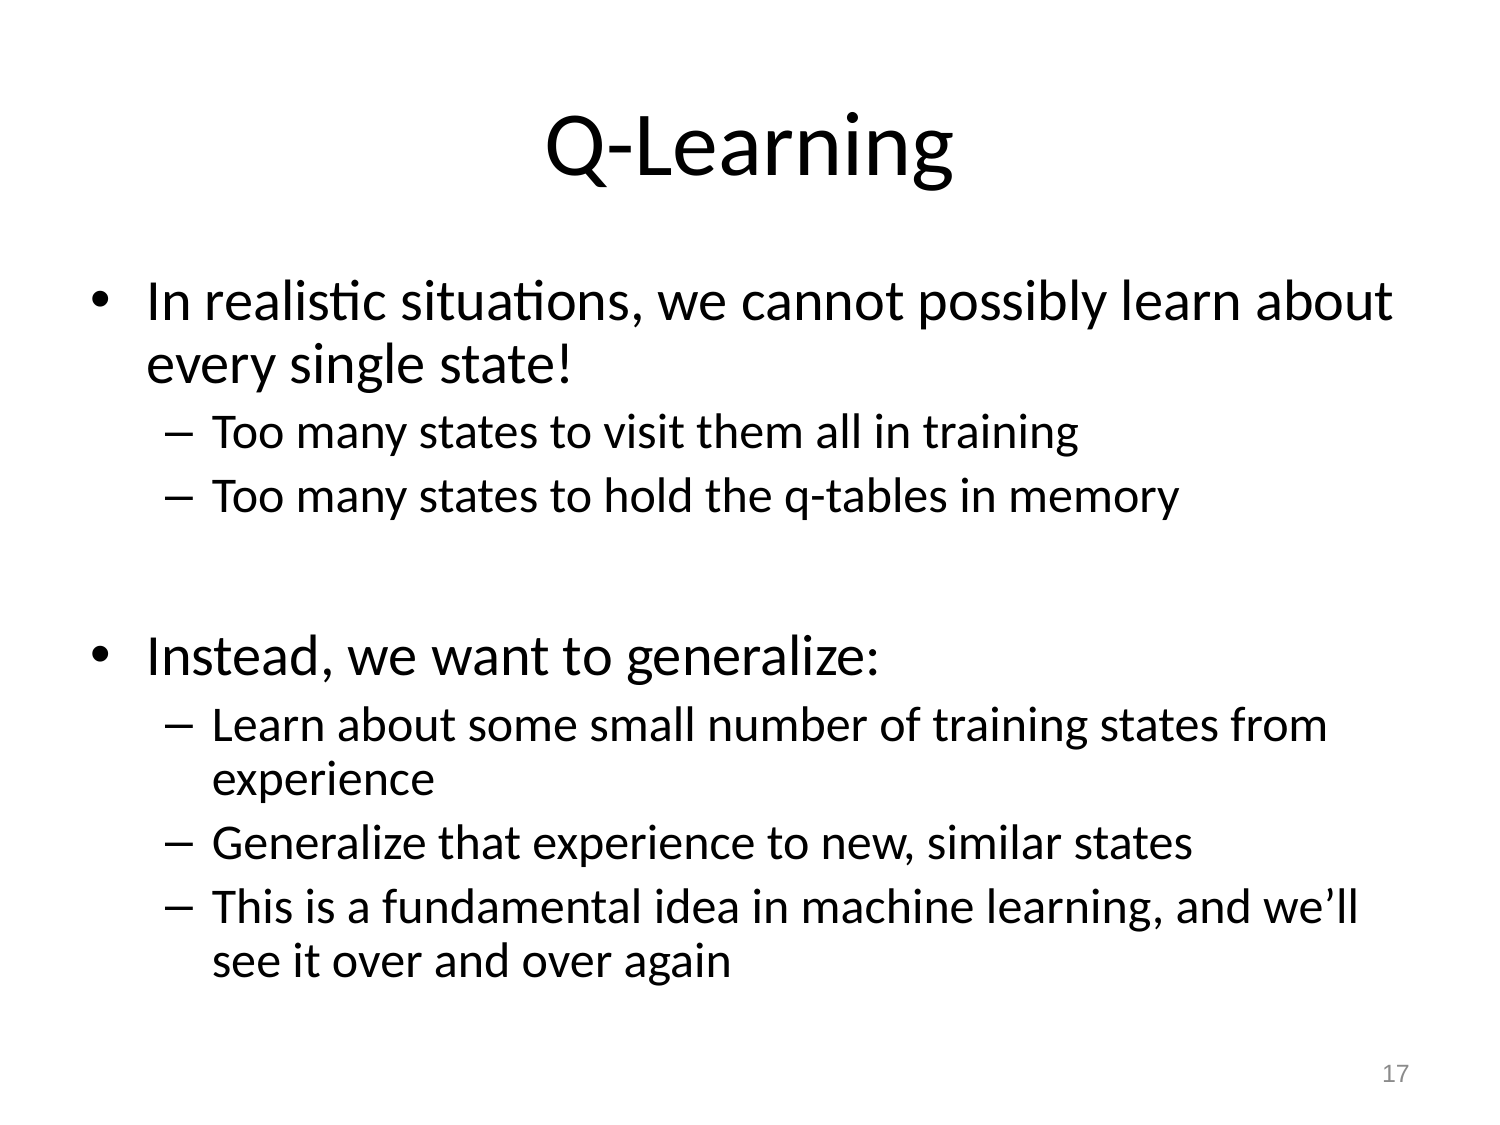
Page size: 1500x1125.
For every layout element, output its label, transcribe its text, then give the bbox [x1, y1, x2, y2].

list In realistic situations, we cannot possibly learn about every single state! Too many states to visit them all in training Too many states to hold the q-tables in memory Instead, we want to generalize: Learn about some small number of training states from experience Generalize that experience to new, similar states This is a fundamental idea in machine learning, and we’ll see it over and over again [75, 262, 1425, 1005]
slide_number <number> [1074, 1042, 1425, 1103]
title Q-Learning [75, 45, 1425, 233]
